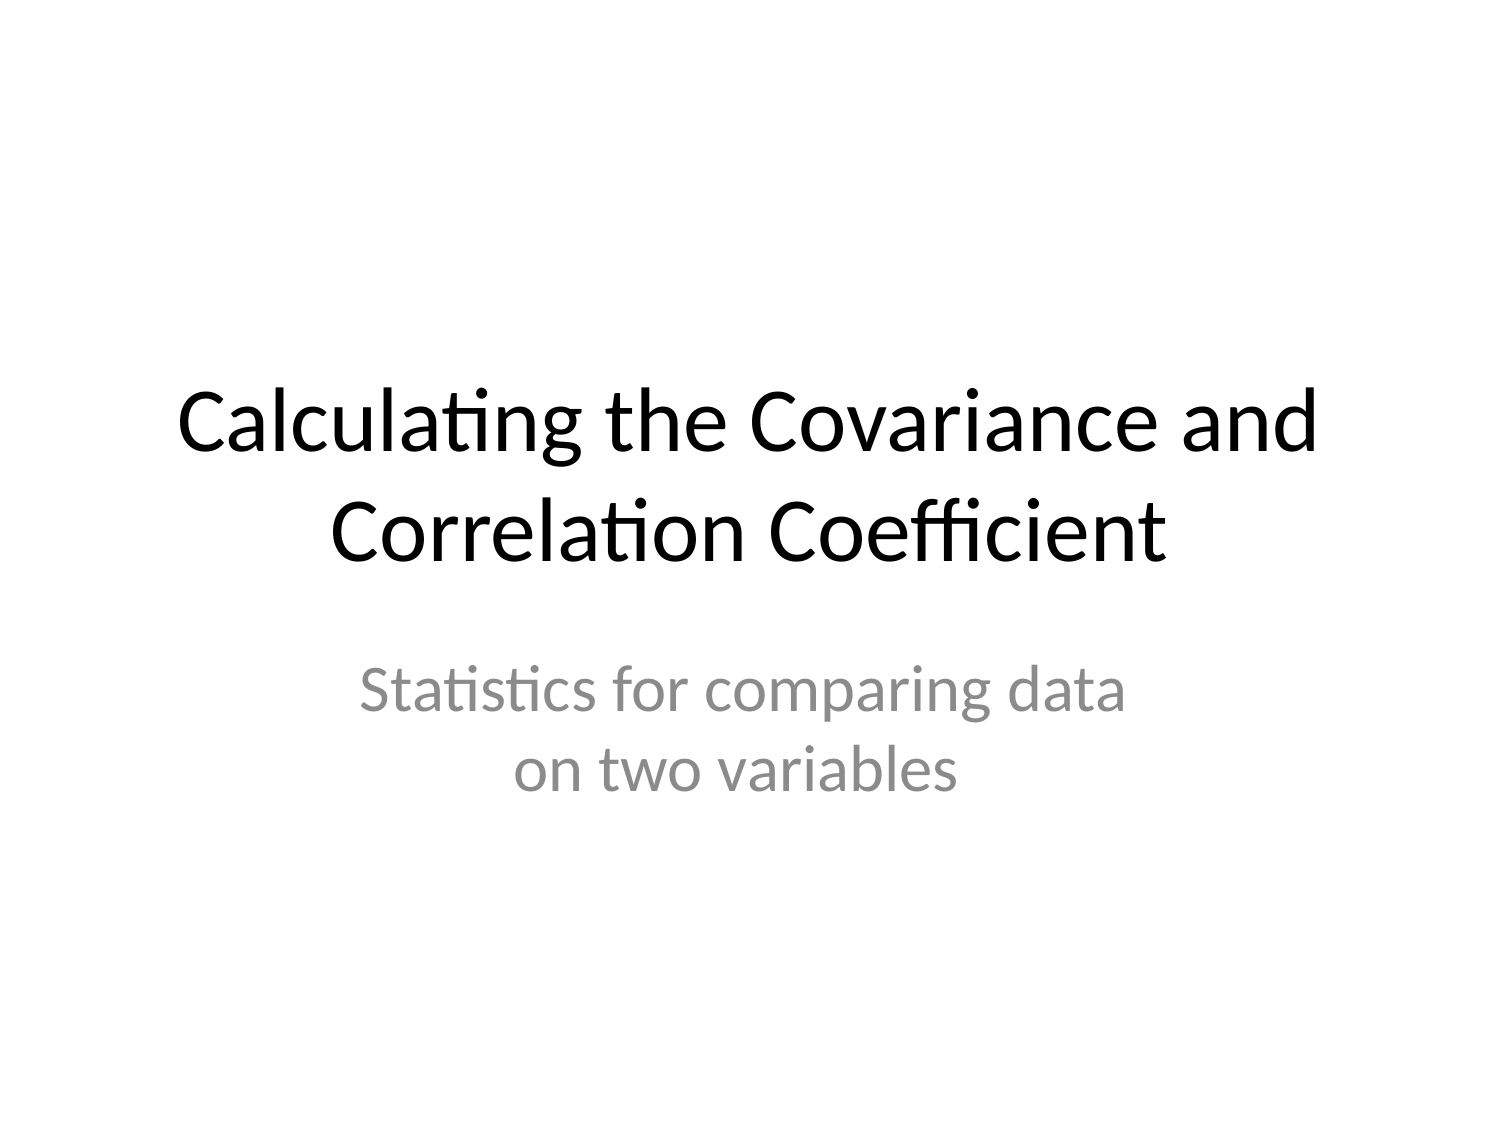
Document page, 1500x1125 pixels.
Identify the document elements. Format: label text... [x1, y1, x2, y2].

subtitle Statistics for comparing data on two variables [324, 637, 1163, 925]
title Calculating the Covariance and Correlation Coefficient [112, 349, 1388, 591]
